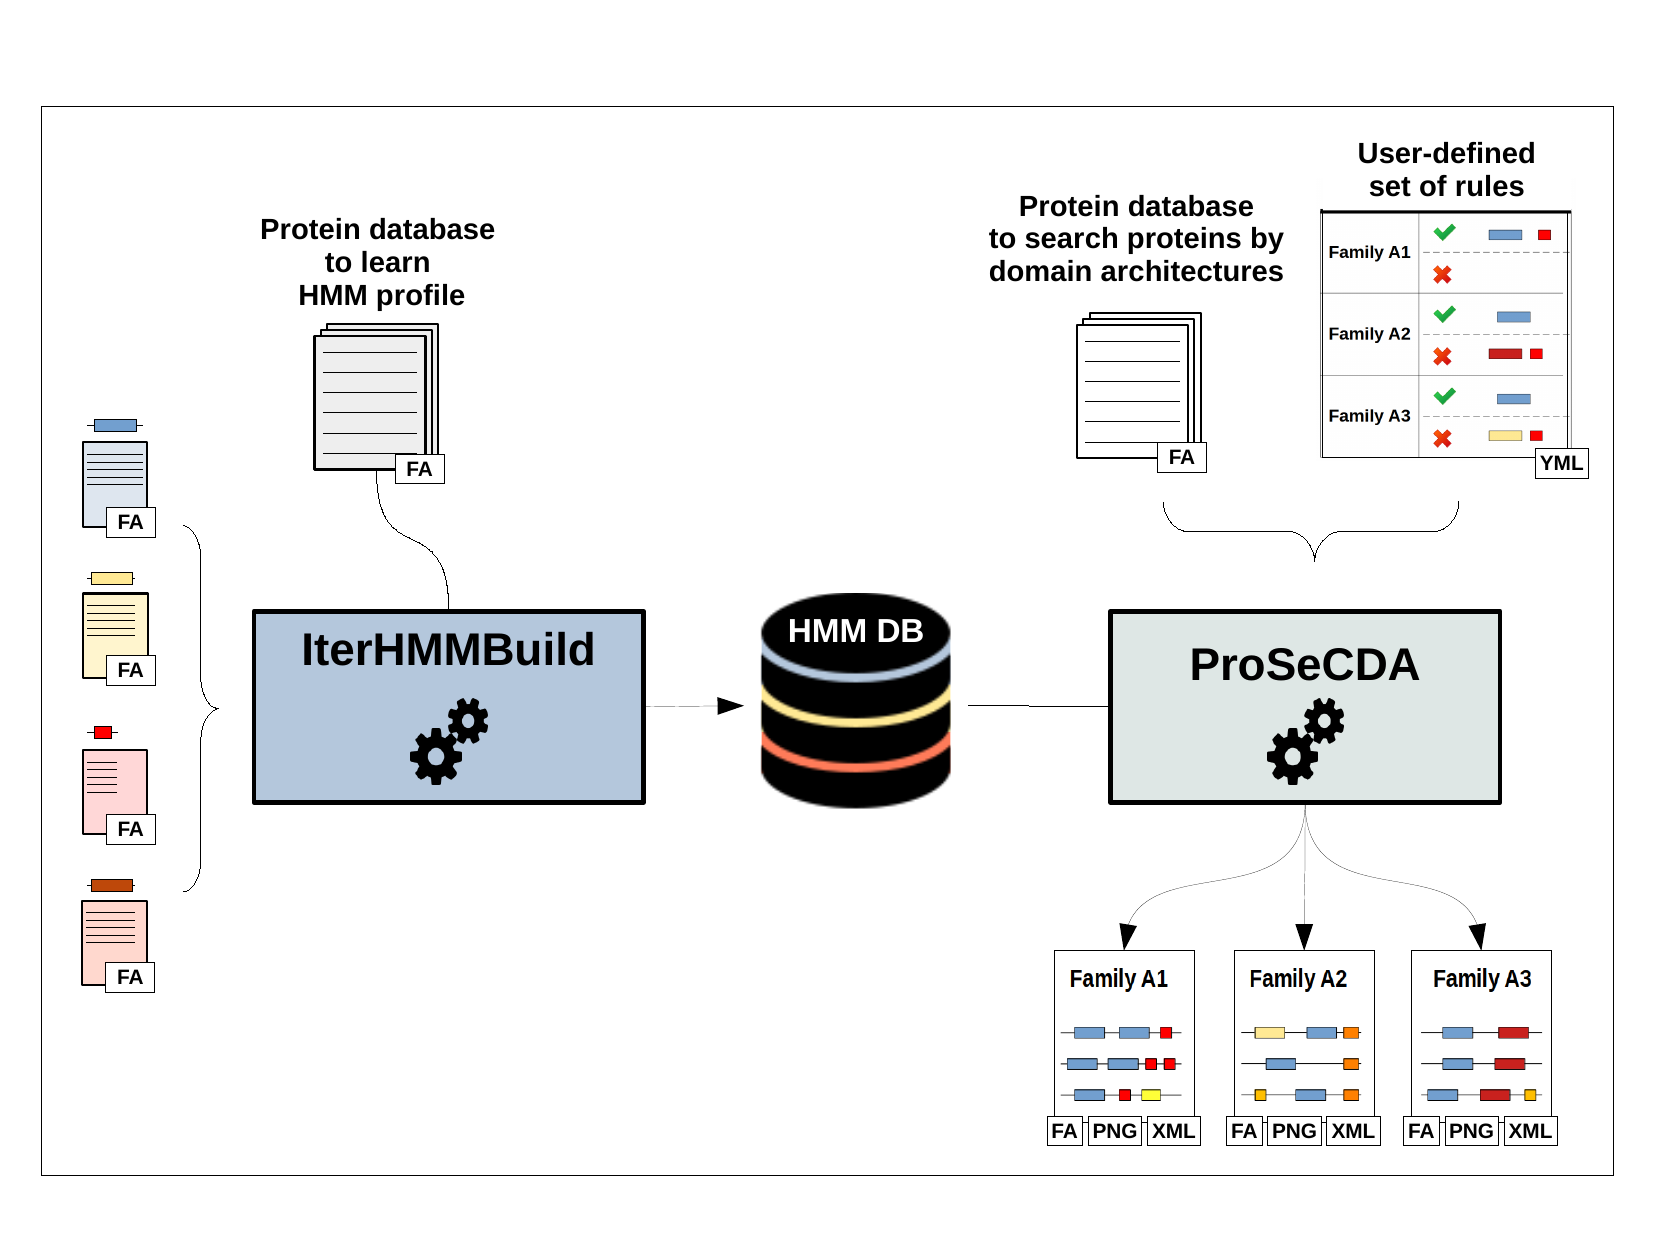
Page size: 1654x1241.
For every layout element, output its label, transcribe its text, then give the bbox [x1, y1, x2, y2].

text_box [1076, 312, 1201, 459]
text_box FA [106, 814, 156, 845]
text_box [91, 572, 133, 585]
text_box [82, 750, 148, 835]
text_box FA [1157, 442, 1207, 473]
picture [744, 593, 969, 818]
text_box ProSeCDA [1110, 611, 1501, 803]
text_box PNG [1267, 1116, 1322, 1146]
text_box PNG [1445, 1116, 1499, 1146]
text_box [82, 593, 148, 678]
text_box [94, 726, 112, 739]
text_box IterHMMBuild [253, 611, 644, 803]
text_box User-defined set of rules [1322, 129, 1571, 211]
text_box XML [1147, 1116, 1201, 1146]
picture [1267, 698, 1344, 785]
text_box [82, 442, 148, 527]
picture [1412, 951, 1551, 1111]
text_box FA [106, 655, 156, 686]
text_box [314, 324, 439, 470]
text_box Protein database to search proteins by domain architectures [962, 182, 1312, 296]
picture [1055, 951, 1194, 1111]
text_box [94, 419, 137, 432]
text_box Protein database to learn HMM profile [224, 205, 532, 319]
text_box HMM DB [761, 604, 951, 662]
text_box YML [1535, 448, 1589, 479]
text_box FA [106, 507, 156, 538]
picture [1323, 213, 1567, 457]
text_box FA [1047, 1116, 1083, 1146]
picture [1316, 178, 1576, 461]
text_box XML [1326, 1116, 1381, 1146]
text_box FA [1226, 1116, 1263, 1146]
text_box FA [105, 962, 155, 993]
picture [410, 698, 488, 785]
text_box XML [1504, 1116, 1558, 1146]
text_box FA [395, 454, 445, 484]
text_box [91, 879, 133, 892]
picture [1235, 951, 1373, 1111]
text_box FA [1403, 1116, 1440, 1146]
text_box [82, 900, 148, 985]
text_box PNG [1088, 1116, 1142, 1146]
